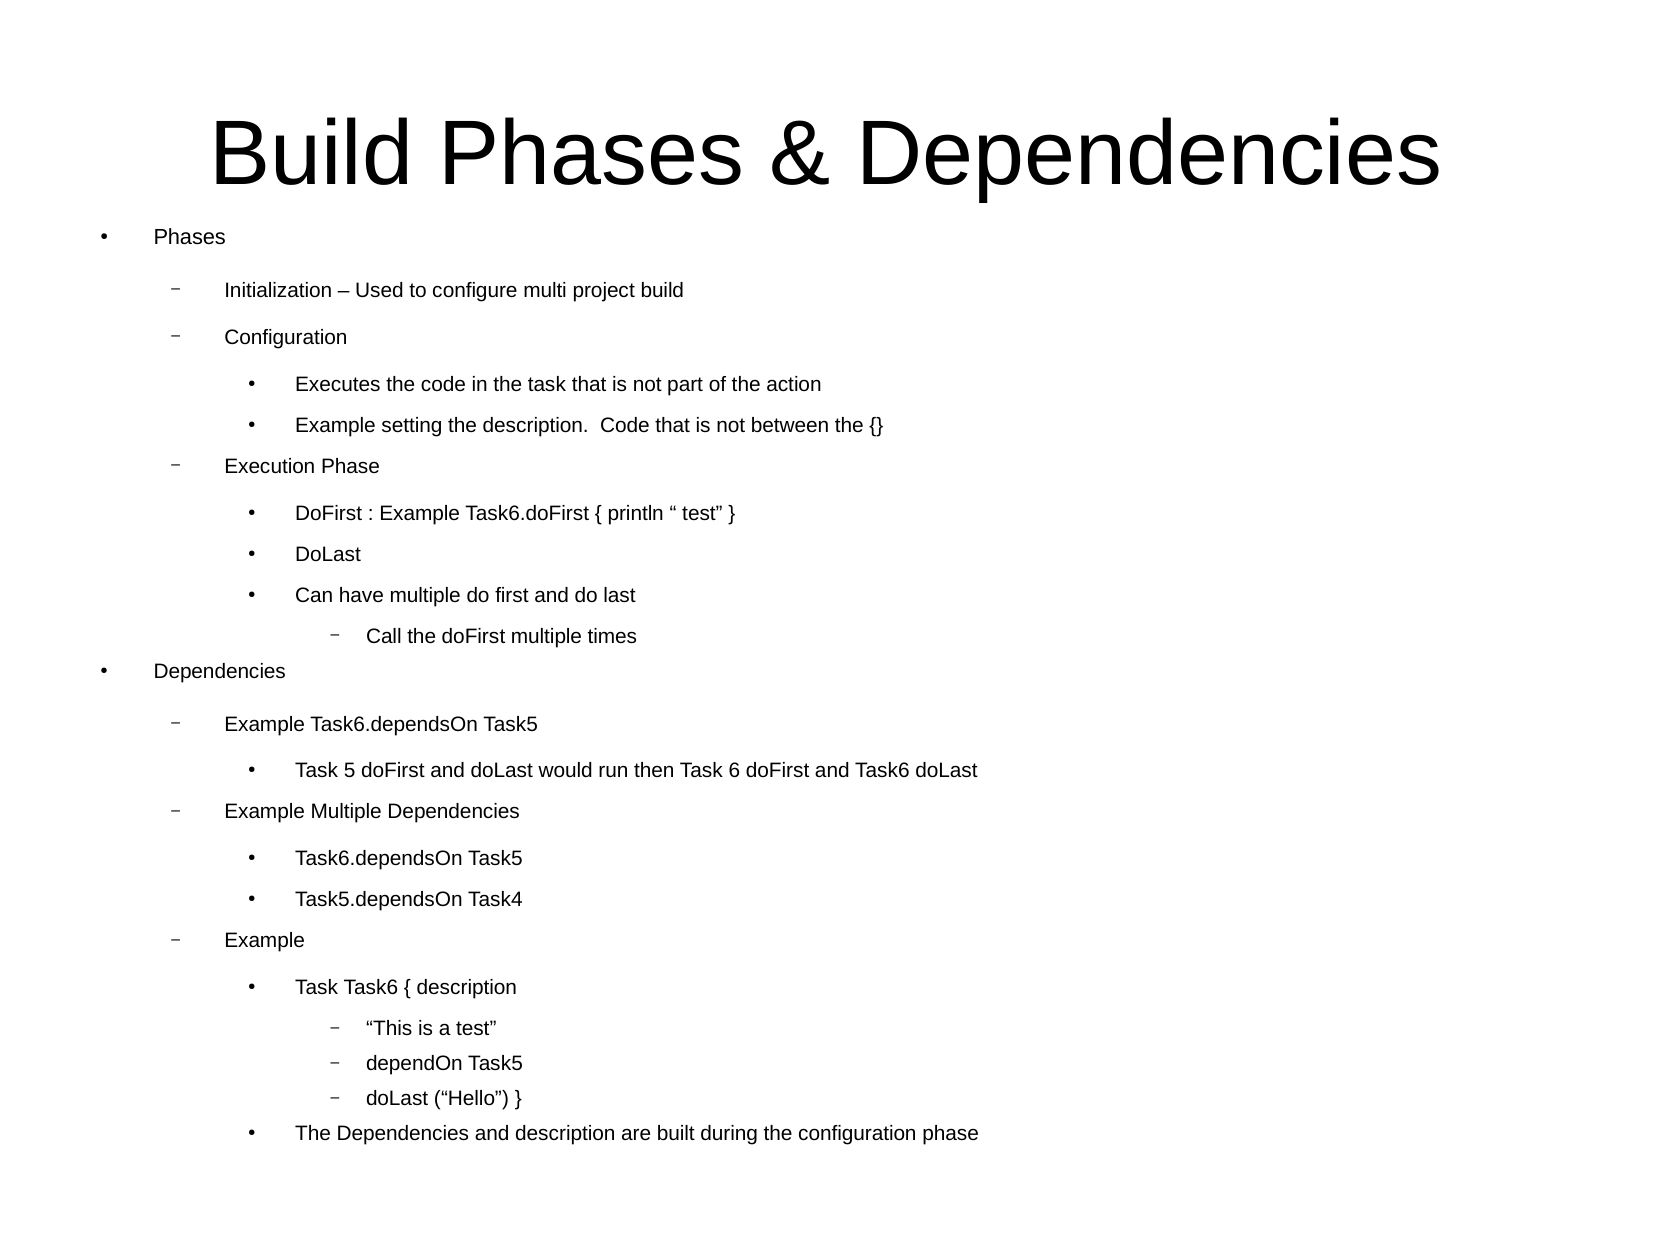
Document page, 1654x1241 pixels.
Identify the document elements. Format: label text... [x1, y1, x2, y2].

list Phases Initialization – Used to configure multi project build Configuration Executes the code in the task that is not part of the action Example setting the description. Code that is not between the {} Execution Phase DoFirst : Example Task6.doFirst { println “ test” } DoLast Can have multiple do first and do last Call the doFirst multiple times Dependencies Example Task6.dependsOn Task5 Task 5 doFirst and doLast would run then Task 6 doFirst and Task6 doLast Example Multiple Dependencies Task6.dependsOn Task5 Task5.dependsOn Task4 Example Task Task6 { description “This is a test” dependOn Task5 doLast (“Hello”) } The Dependencies and description are built during the configuration phase [82, 225, 1571, 1231]
title Build Phases & Dependencies [82, 49, 1571, 225]
